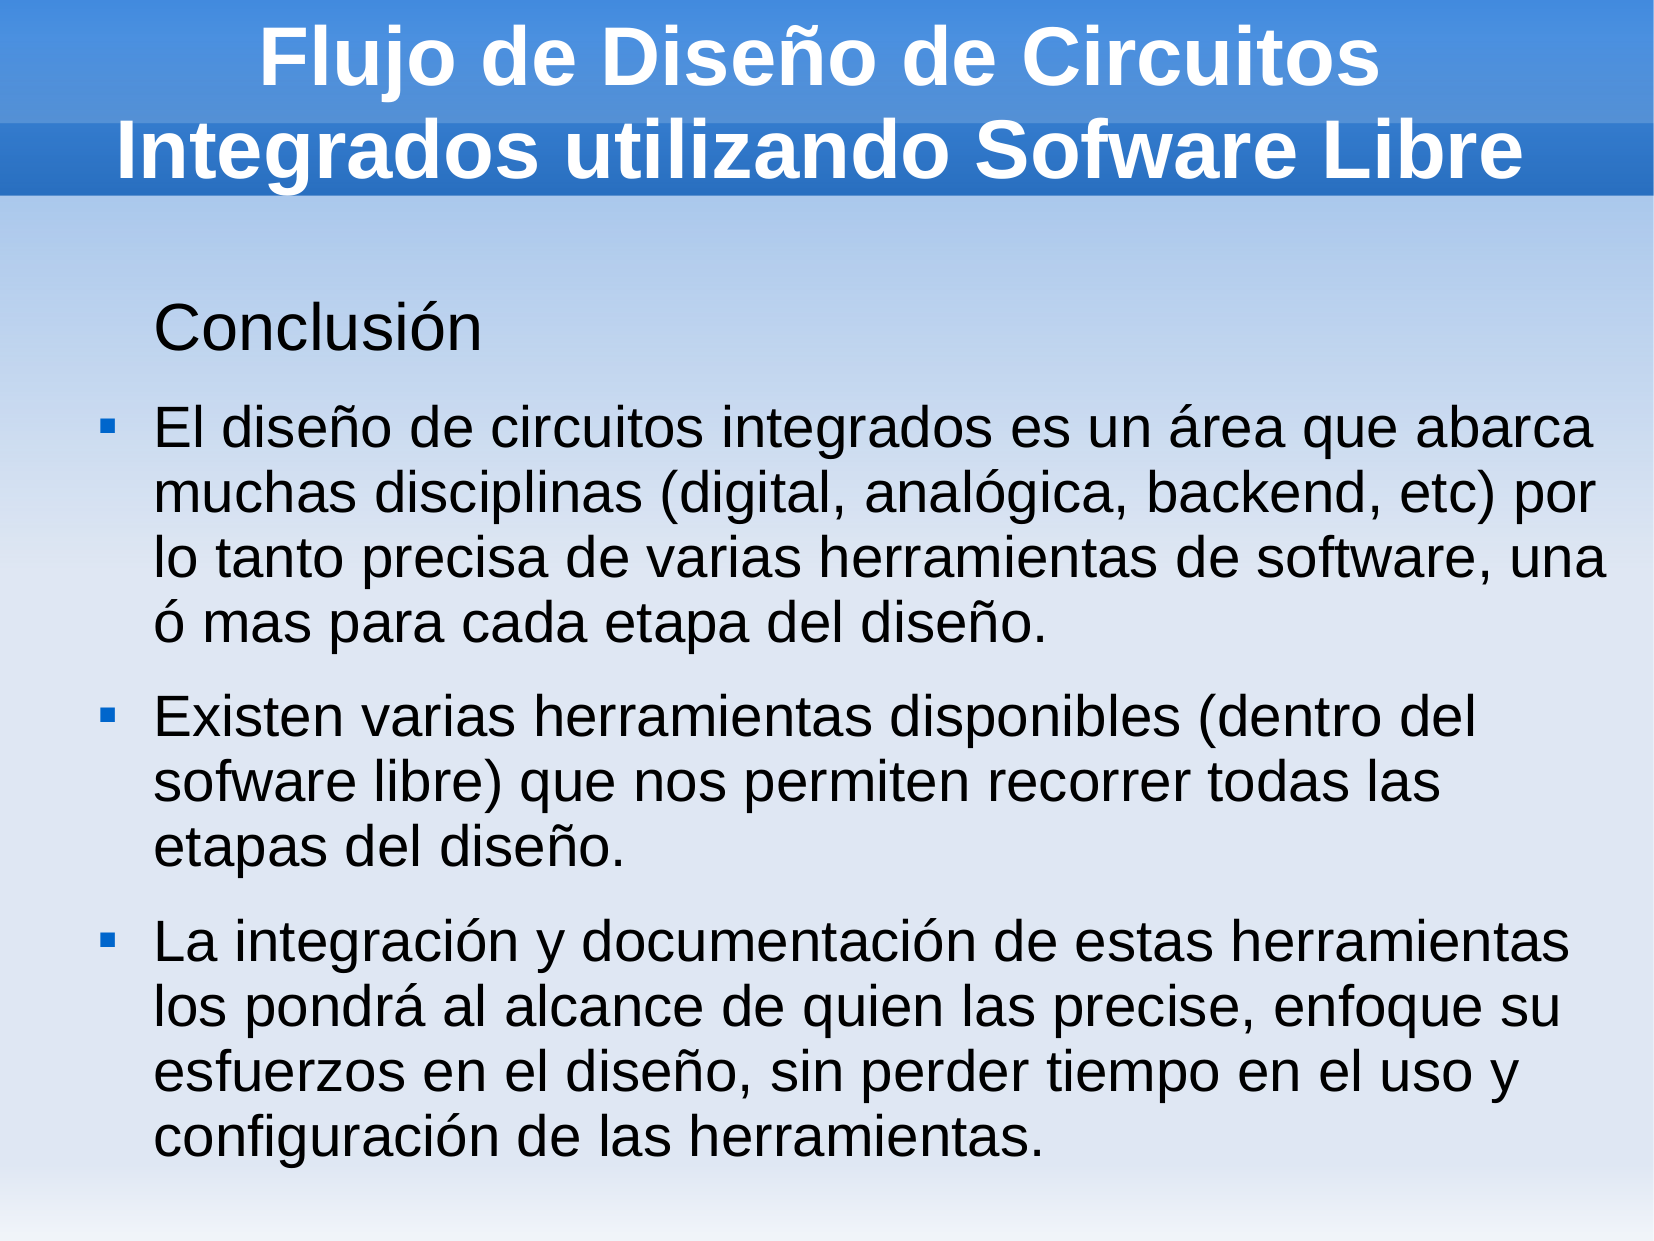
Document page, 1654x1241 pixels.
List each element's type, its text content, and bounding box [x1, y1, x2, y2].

list Conclusión El diseño de circuitos integrados es un área que abarca muchas disciplinas (digital, analógica, backend, etc) por lo tanto precisa de varias herramientas de software, una ó mas para cada etapa del diseño. Existen varias herramientas disponibles (dentro del sofware libre) que nos permiten recorrer todas las etapas del diseño. La integración y documentación de estas herramientas los pondrá al alcance de quien las precise, enfoque su esfuerzos en el diseño, sin perder tiempo en el uso y configuración de las herramientas. [82, 290, 1625, 1169]
picture [0, 0, 1654, 1241]
title Flujo de Diseño de Circuitos Integrados utilizando Sofware Libre [76, 0, 1565, 208]
